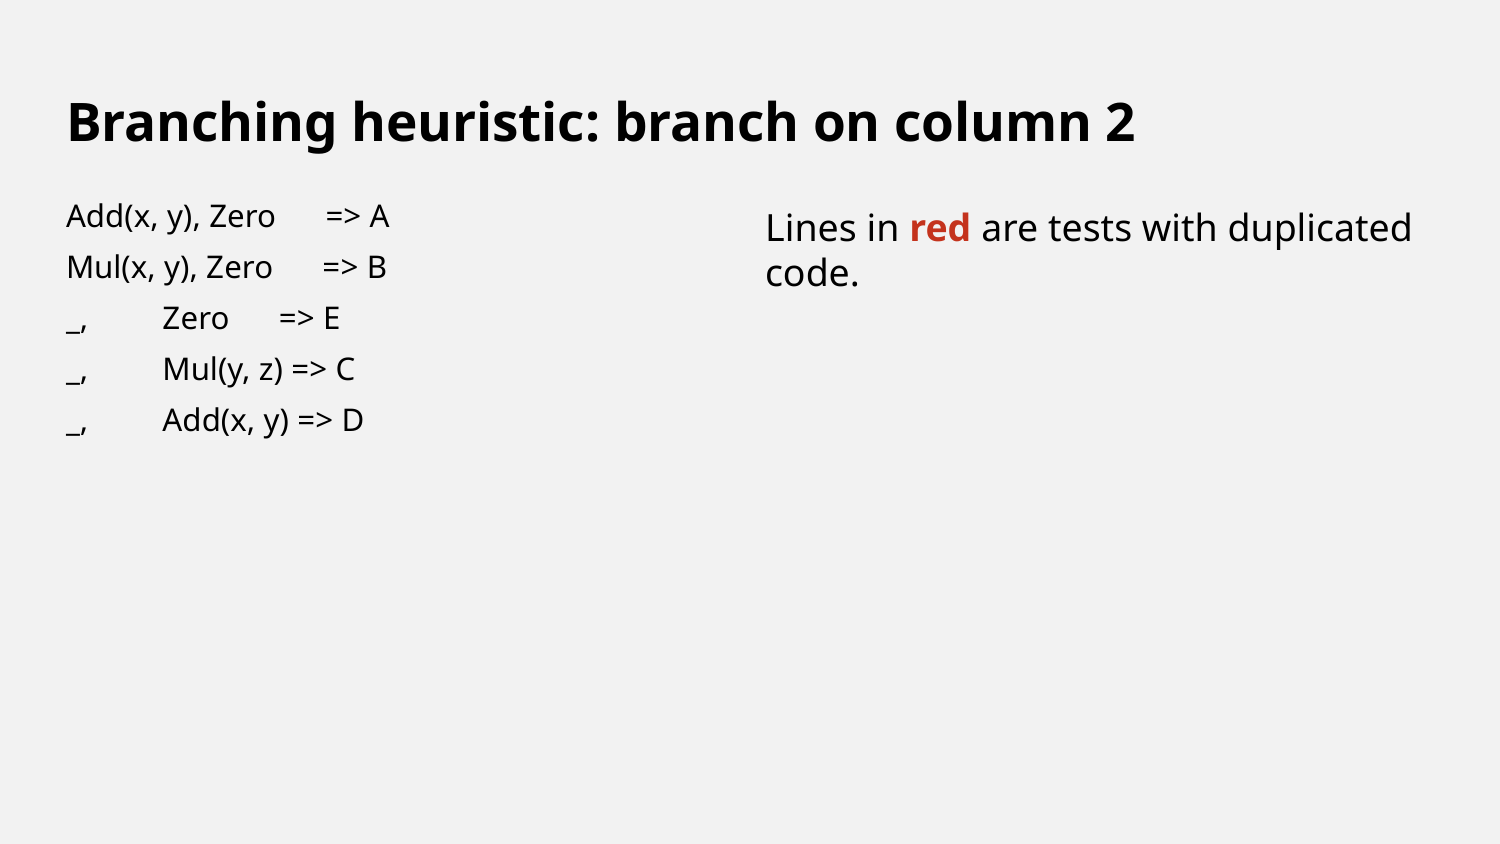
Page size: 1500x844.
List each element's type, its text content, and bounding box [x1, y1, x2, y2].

title Branching heuristic: branch on column 2 [51, 72, 1449, 167]
text_box Lines in red are tests with duplicated code. [749, 188, 1449, 750]
list Add(x, y), Zero => A Mul(x, y), Zero => B _, Zero => E _, Mul(y, z) => C _, Add(x, y) => D [51, 189, 750, 798]
